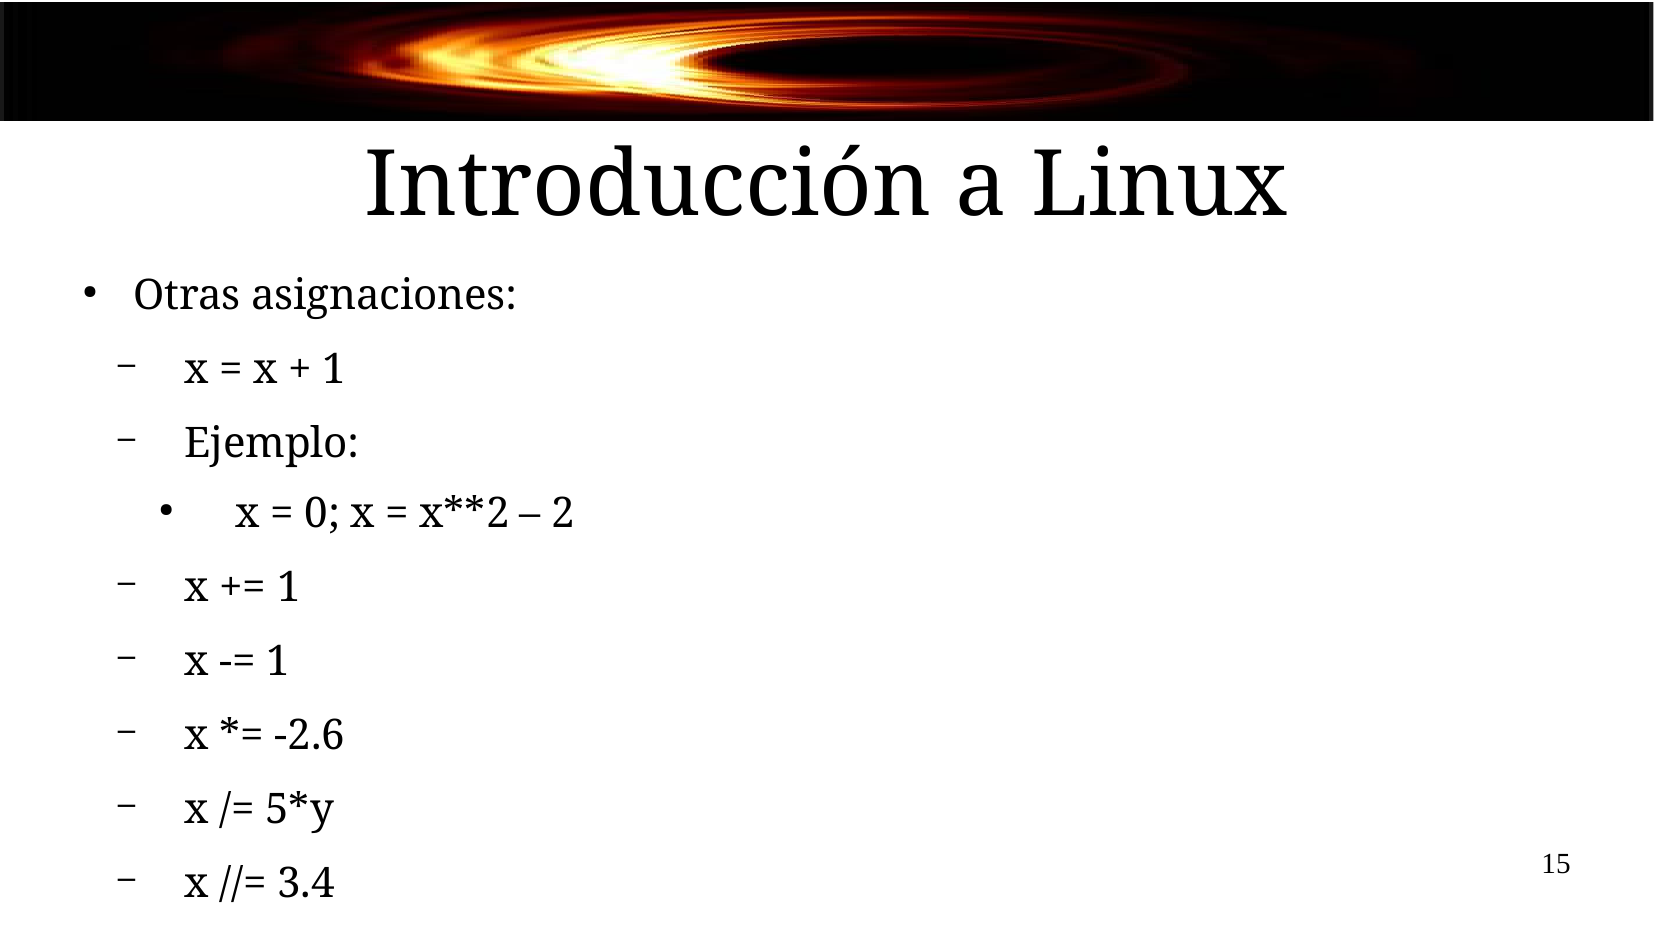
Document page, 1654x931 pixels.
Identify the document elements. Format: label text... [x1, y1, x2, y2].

title Introducción a Linux [82, 121, 1571, 258]
picture [0, 2, 1654, 121]
list Otras asignaciones: x = x + 1 Ejemplo: x = 0; x = x**2 – 2 x += 1 x -= 1 x *= -2.6 x /= 5*y x //= 3.4 [82, 264, 1571, 916]
